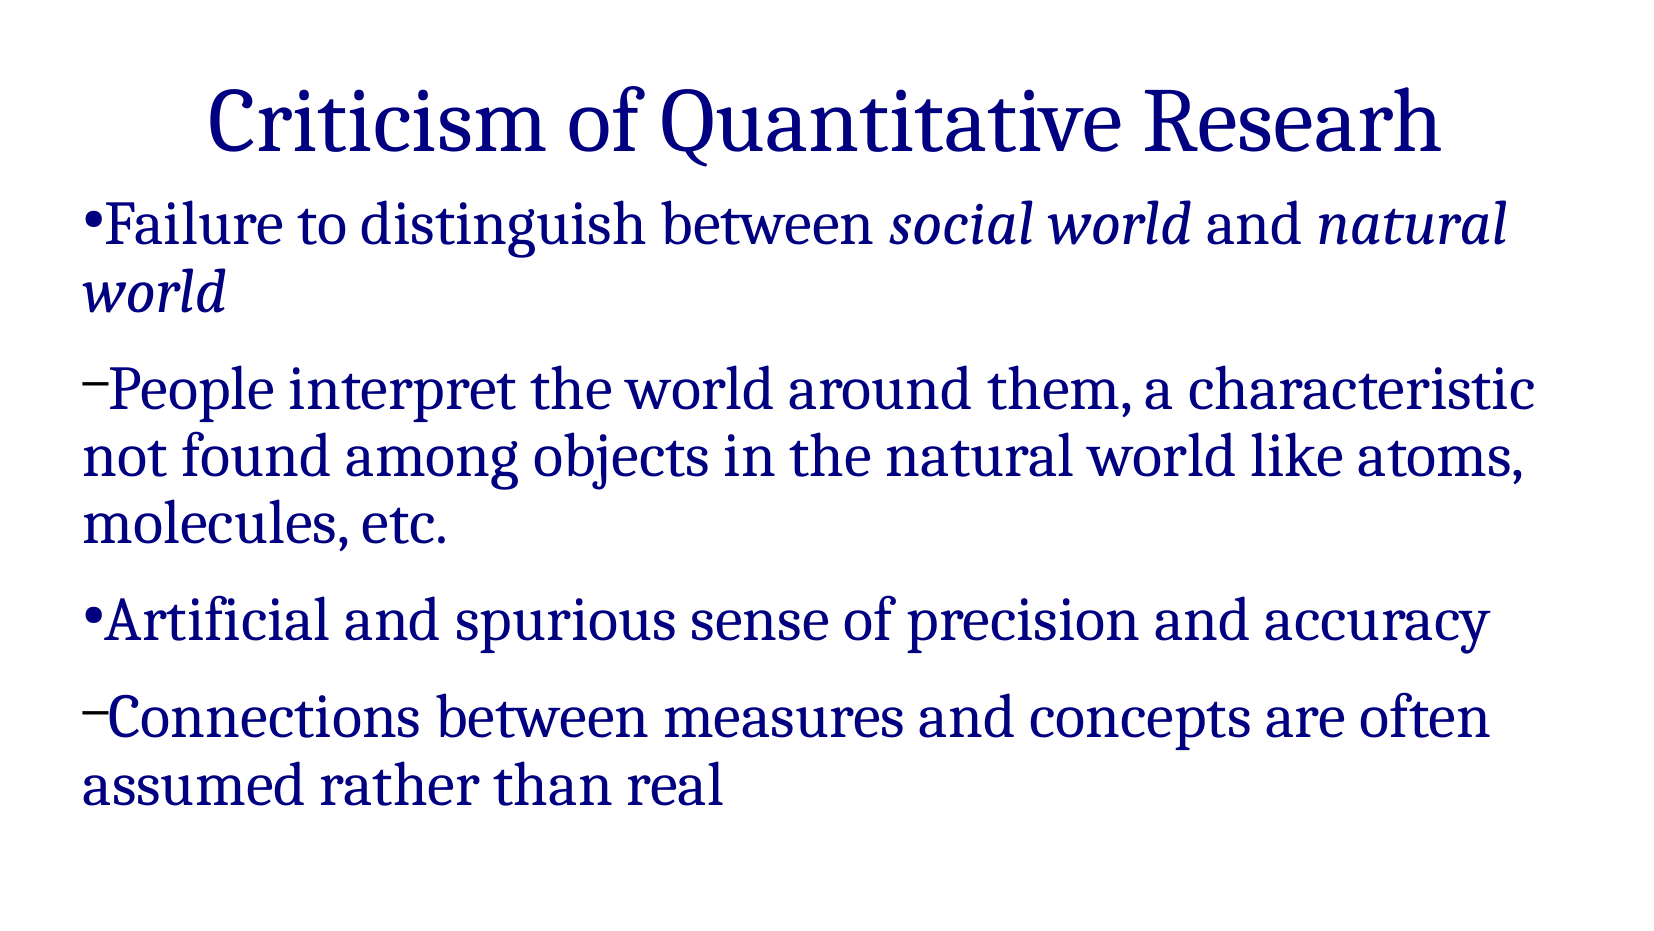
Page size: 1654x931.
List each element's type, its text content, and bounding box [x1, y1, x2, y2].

title Criticism of Quantitative Researh [82, 7, 1571, 190]
list Failure to distinguish between social world and natural world People interpret the world around them, a characteristic not found among objects in the natural world like atoms, molecules, etc. Artificial and spurious sense of precision and accuracy Connections between measures and concepts are often assumed rather than real [82, 190, 1571, 836]
